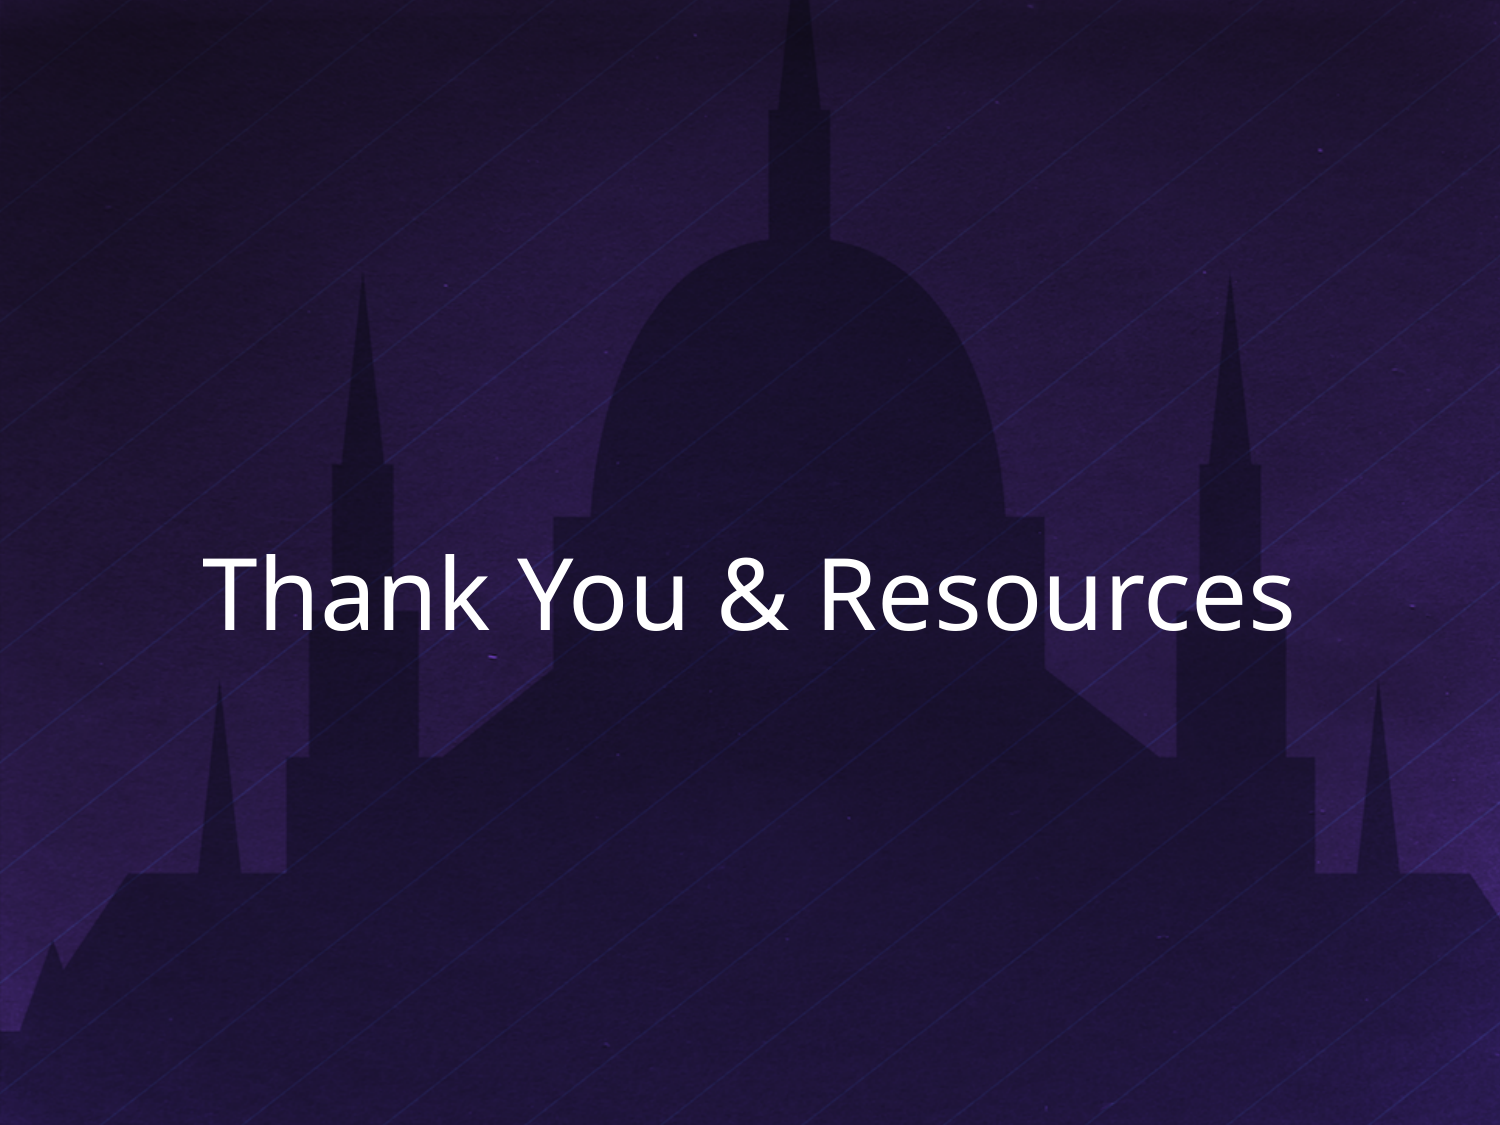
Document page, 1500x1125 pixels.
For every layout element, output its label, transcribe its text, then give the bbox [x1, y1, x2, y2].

title Thank You & Resources [112, 470, 1388, 712]
picture [0, 0, 1500, 1125]
